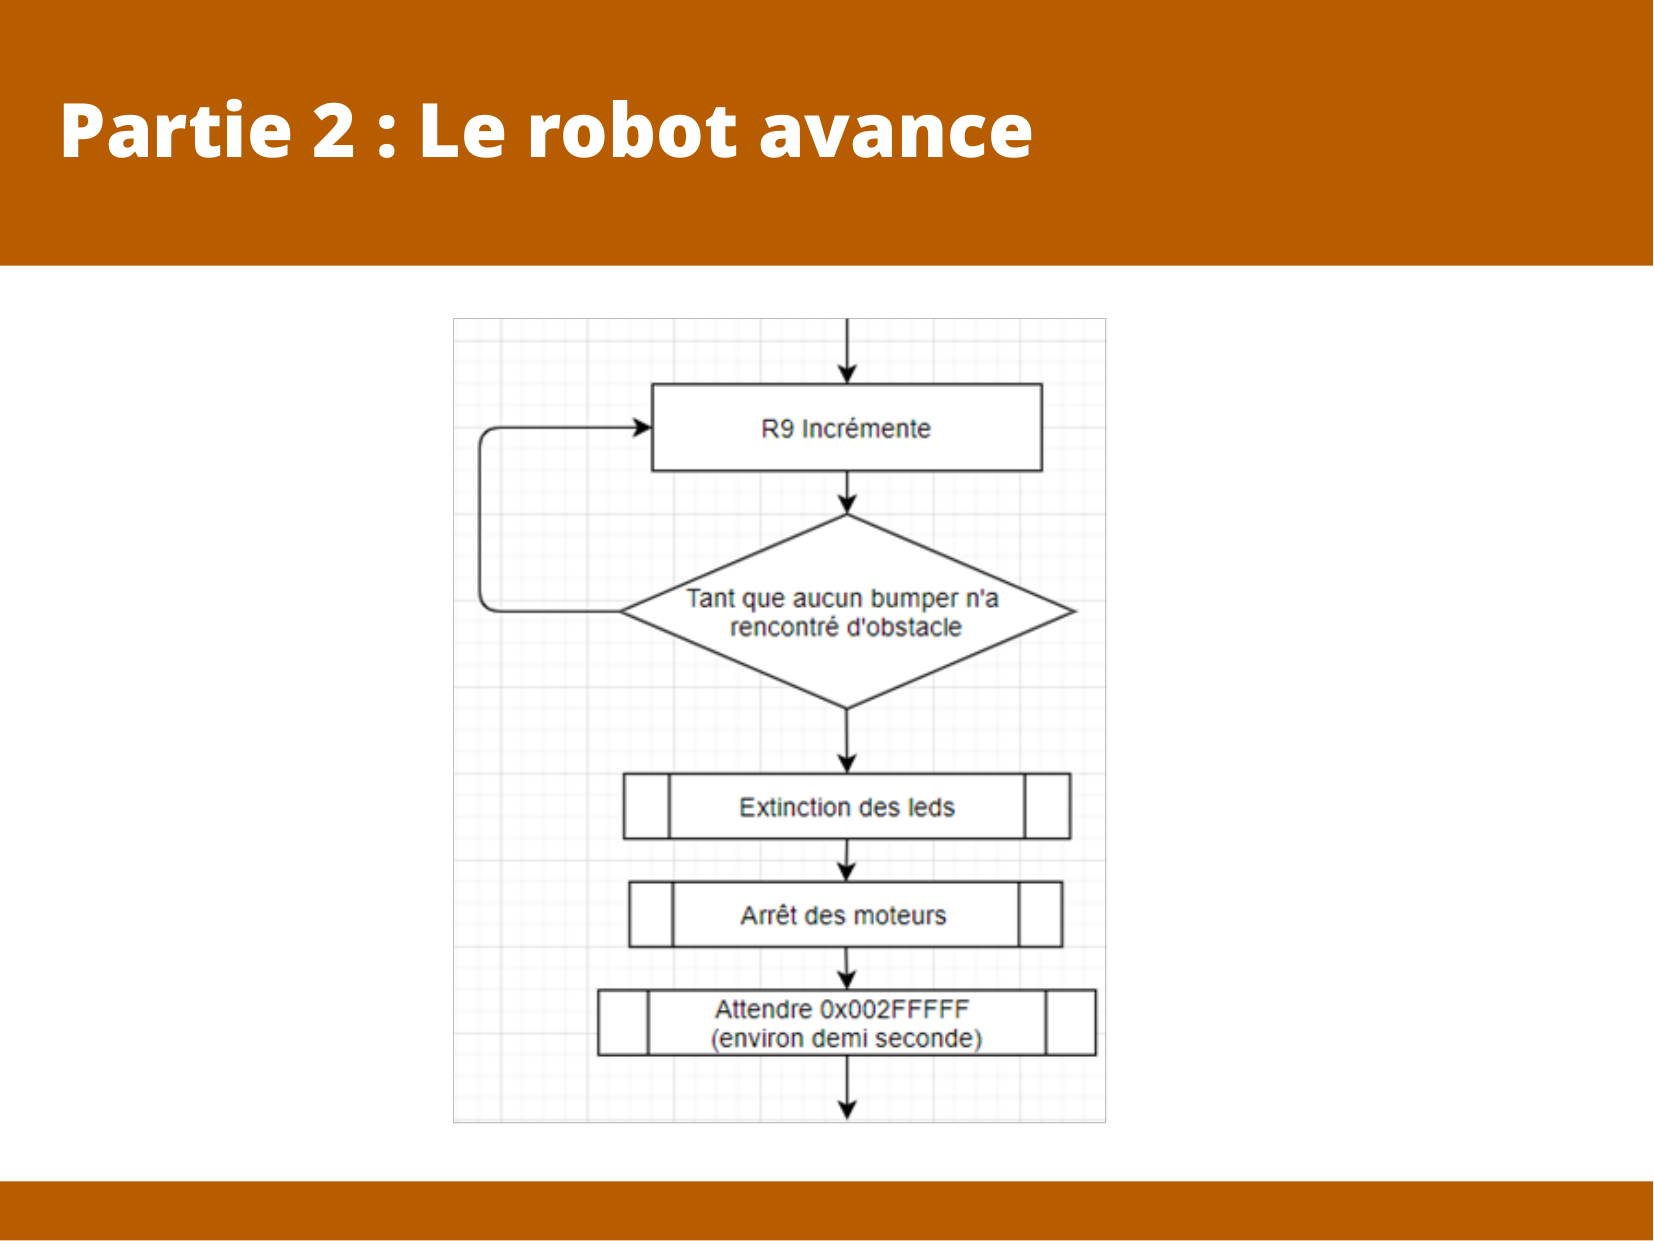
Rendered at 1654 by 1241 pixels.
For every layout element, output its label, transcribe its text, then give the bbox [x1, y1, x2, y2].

title Partie 2 : Le robot avance [58, 49, 1594, 207]
picture [450, 314, 1108, 1126]
